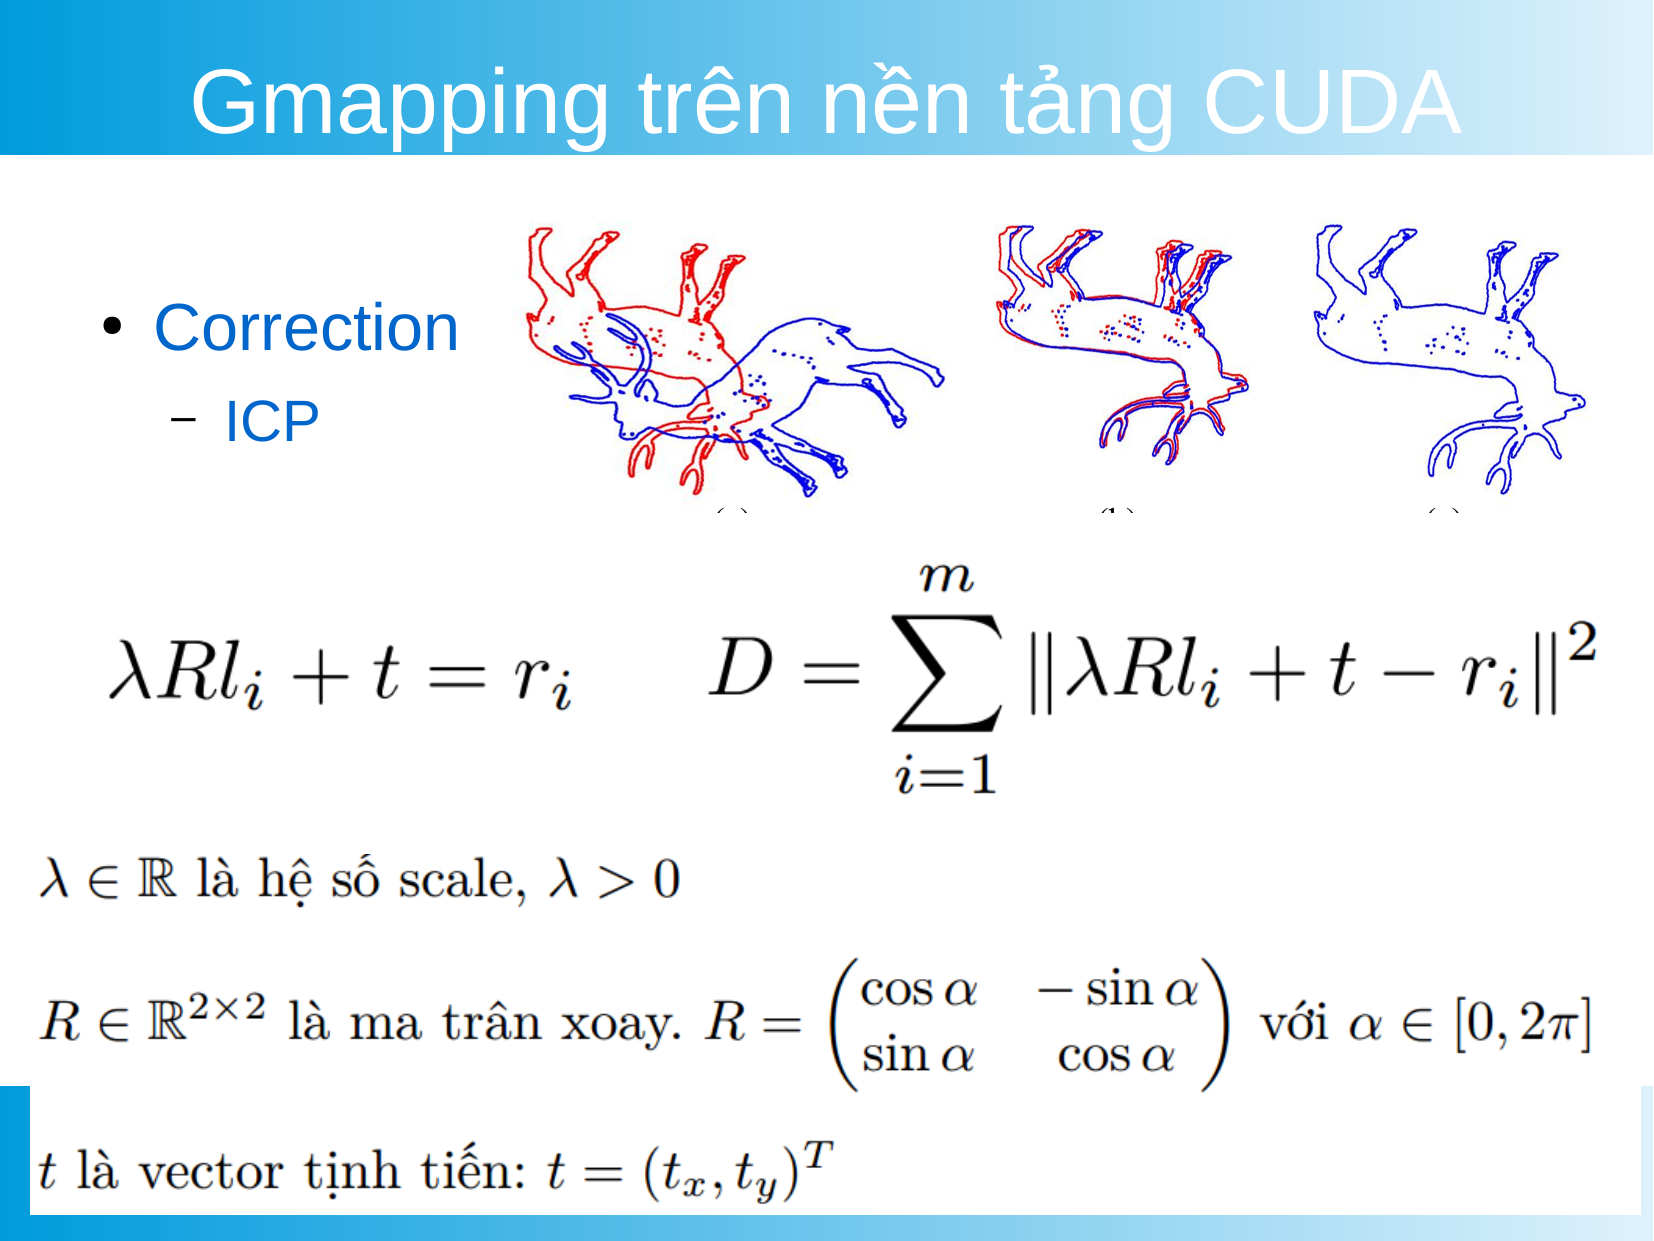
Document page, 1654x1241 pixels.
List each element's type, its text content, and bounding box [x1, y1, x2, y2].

picture [49, 583, 616, 781]
picture [30, 854, 1641, 1241]
list Correction ICP [82, 290, 1571, 854]
title Gmapping trên nền tảng CUDA [20, 0, 1633, 205]
picture [510, 218, 1611, 834]
